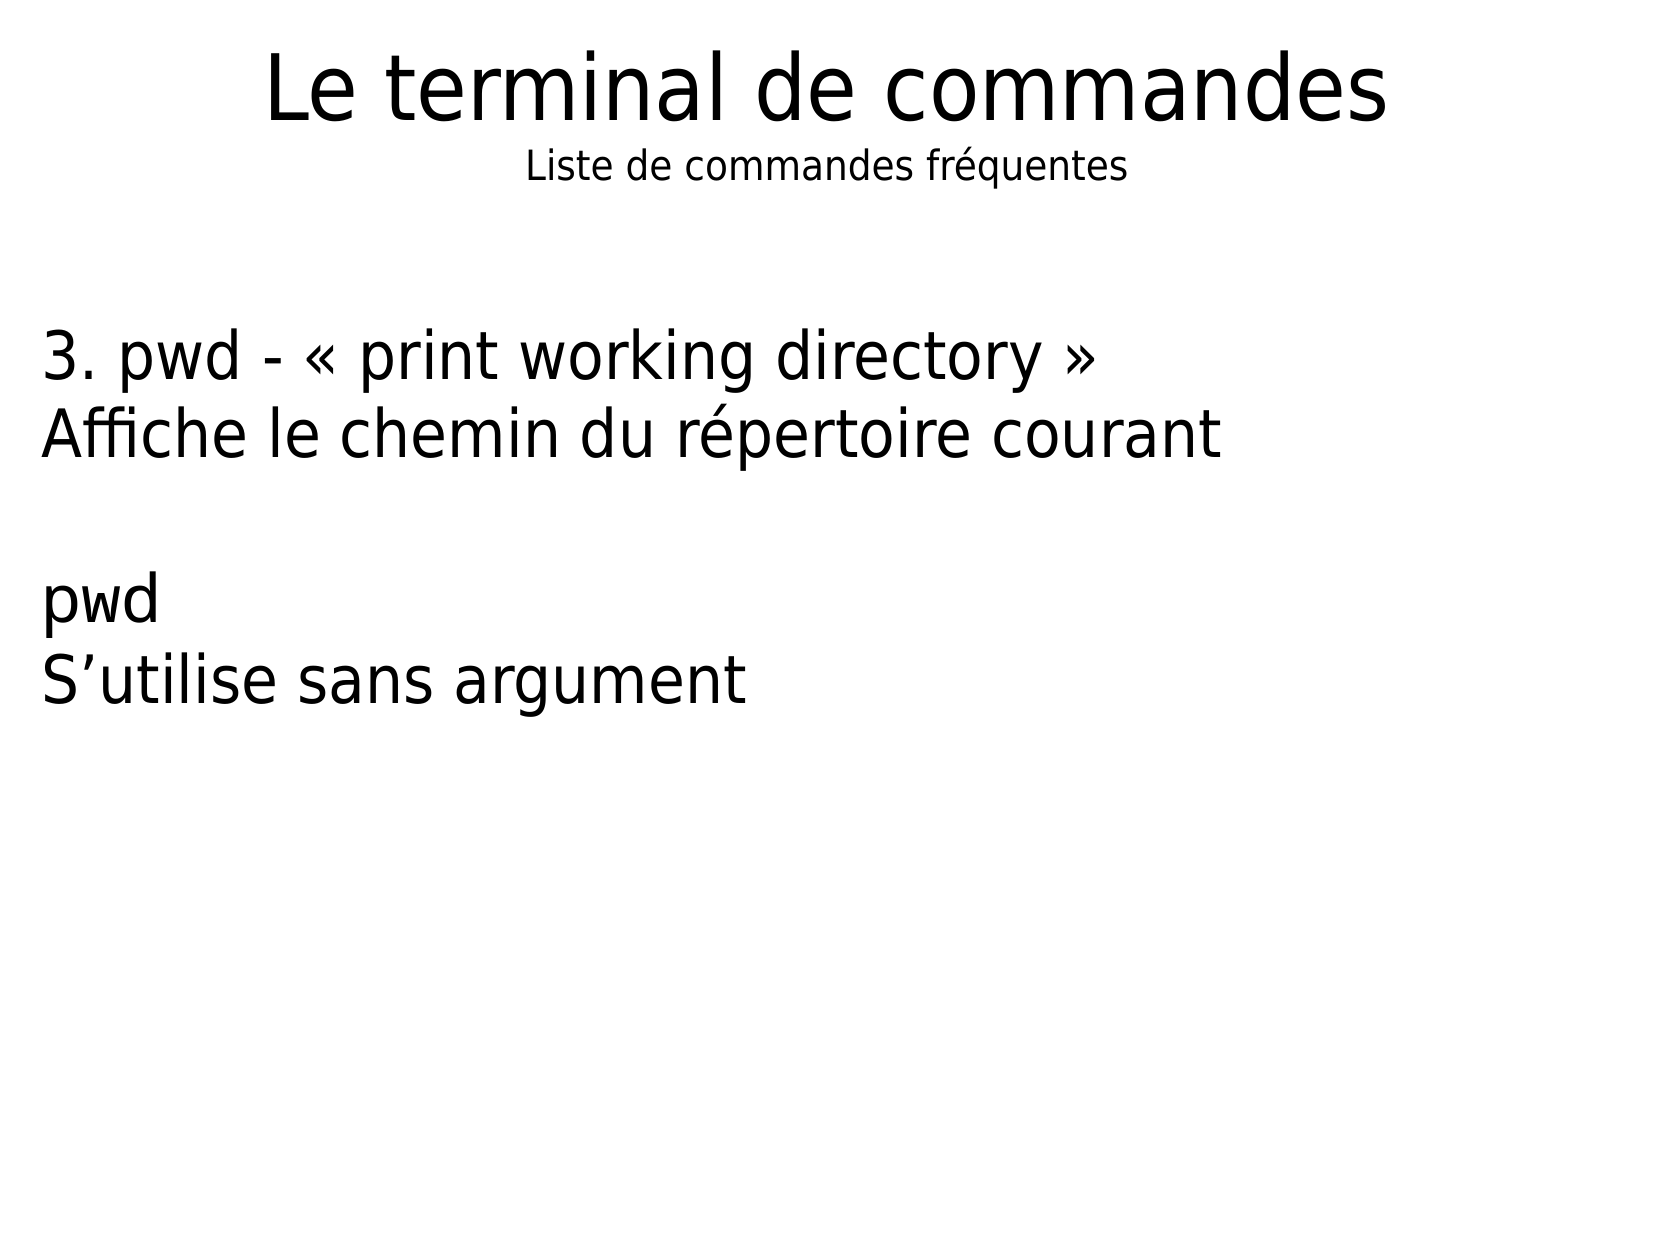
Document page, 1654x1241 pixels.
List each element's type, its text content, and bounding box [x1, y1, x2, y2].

title Le terminal de commandes Liste de commandes fréquentes [41, 12, 1613, 214]
title 3. pwd - « print working directory » Affiche le chemin du répertoire courant pwd S’utilise sans argument [41, 240, 1613, 1201]
